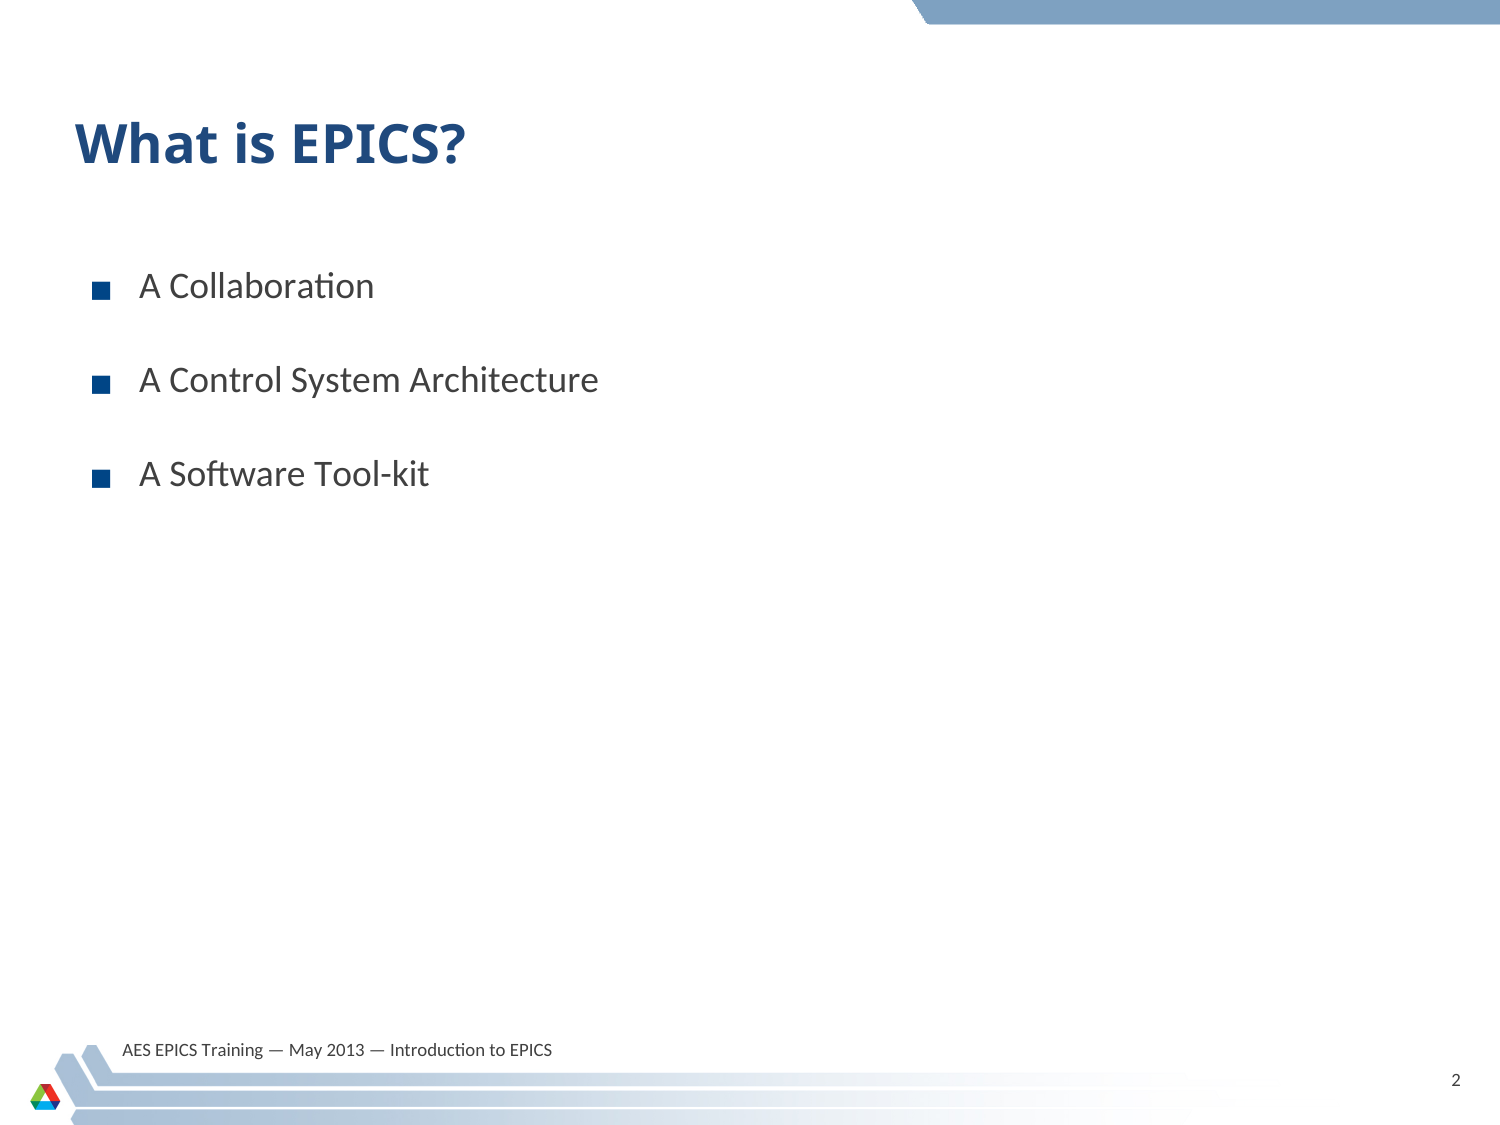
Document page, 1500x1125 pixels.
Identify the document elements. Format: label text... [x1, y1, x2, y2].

picture [0, 1037, 1500, 1125]
list A Collaboration A Control System Architecture A Software Tool-kit [75, 262, 1426, 1006]
title What is EPICS? [75, 111, 1426, 175]
picture [0, 0, 1500, 26]
